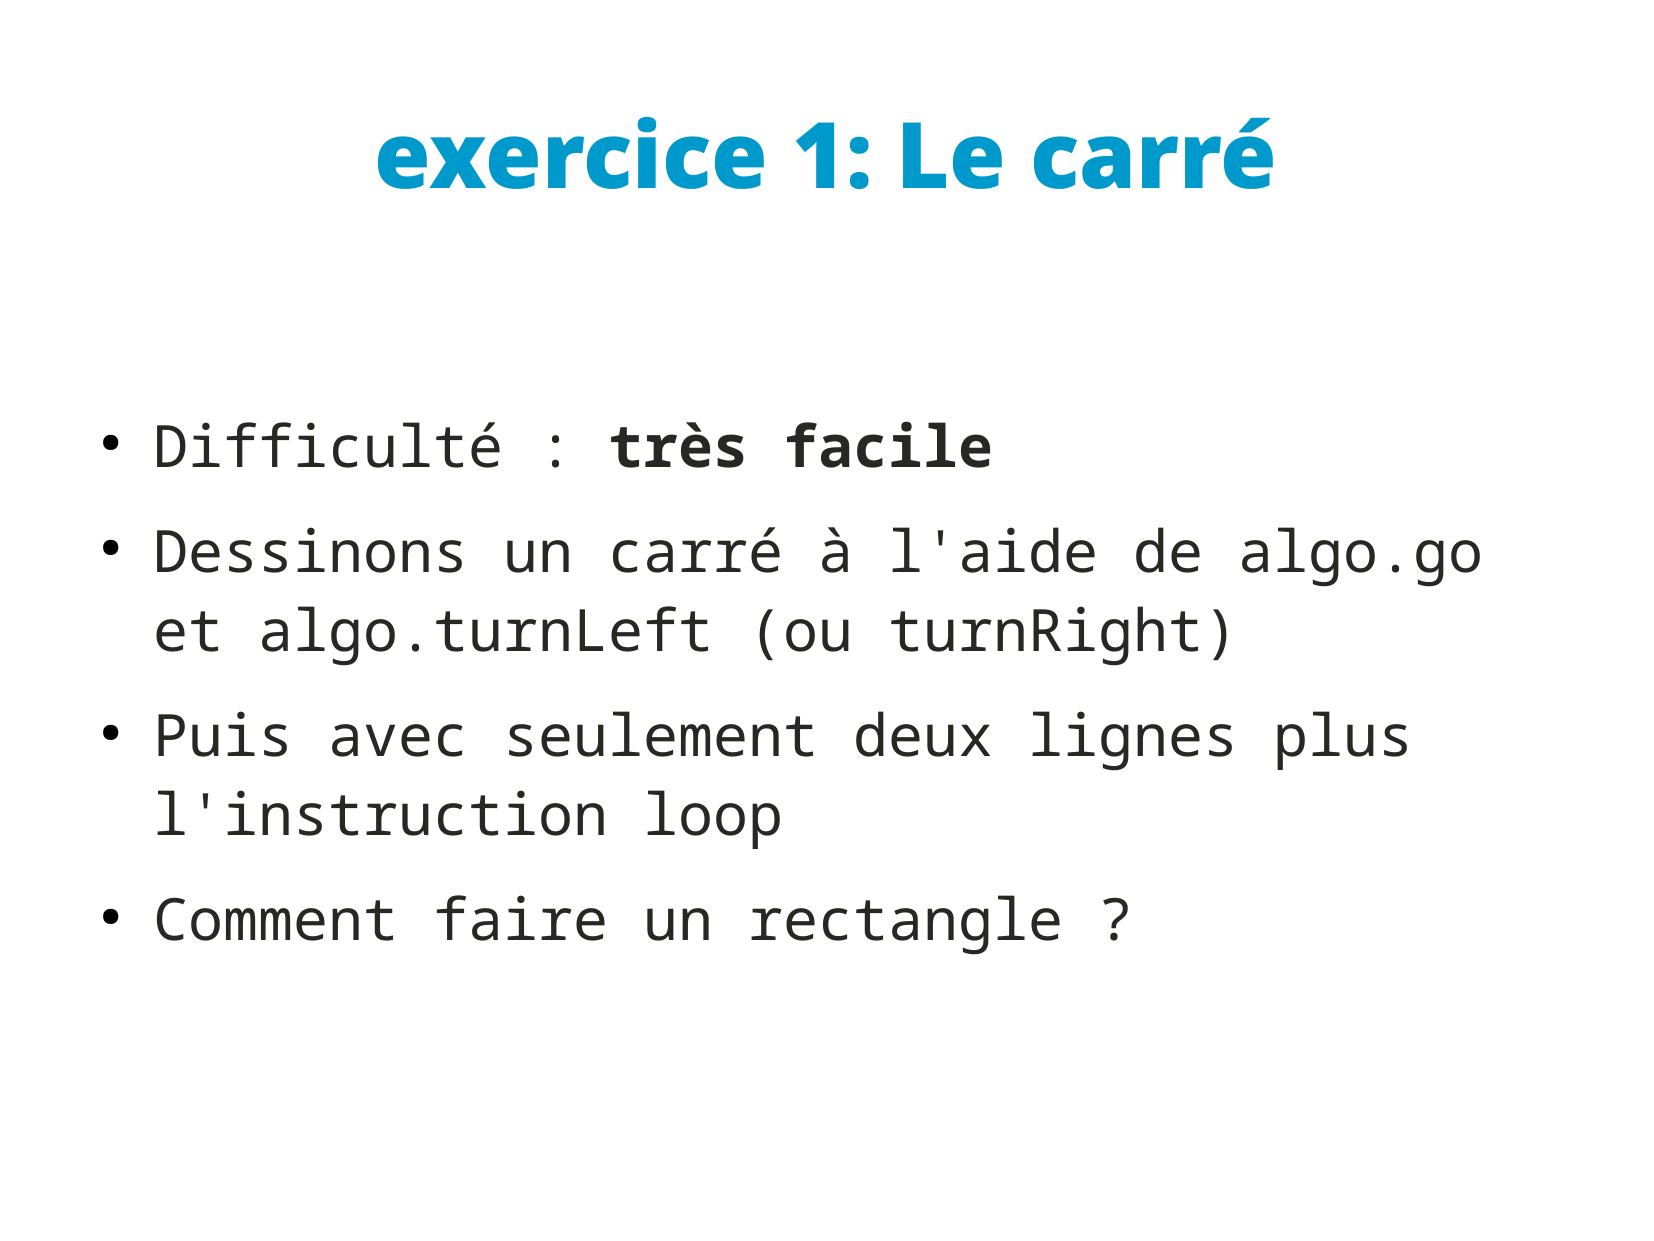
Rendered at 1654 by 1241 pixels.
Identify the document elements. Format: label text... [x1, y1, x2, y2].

list Difficulté : très facile Dessinons un carré à l'aide de algo.go et algo.turnLeft (ou turnRight) Puis avec seulement deux lignes plus l'instruction loop Comment faire un rectangle ? [82, 405, 1571, 1096]
title exercice 1: Le carré [82, 49, 1571, 257]
